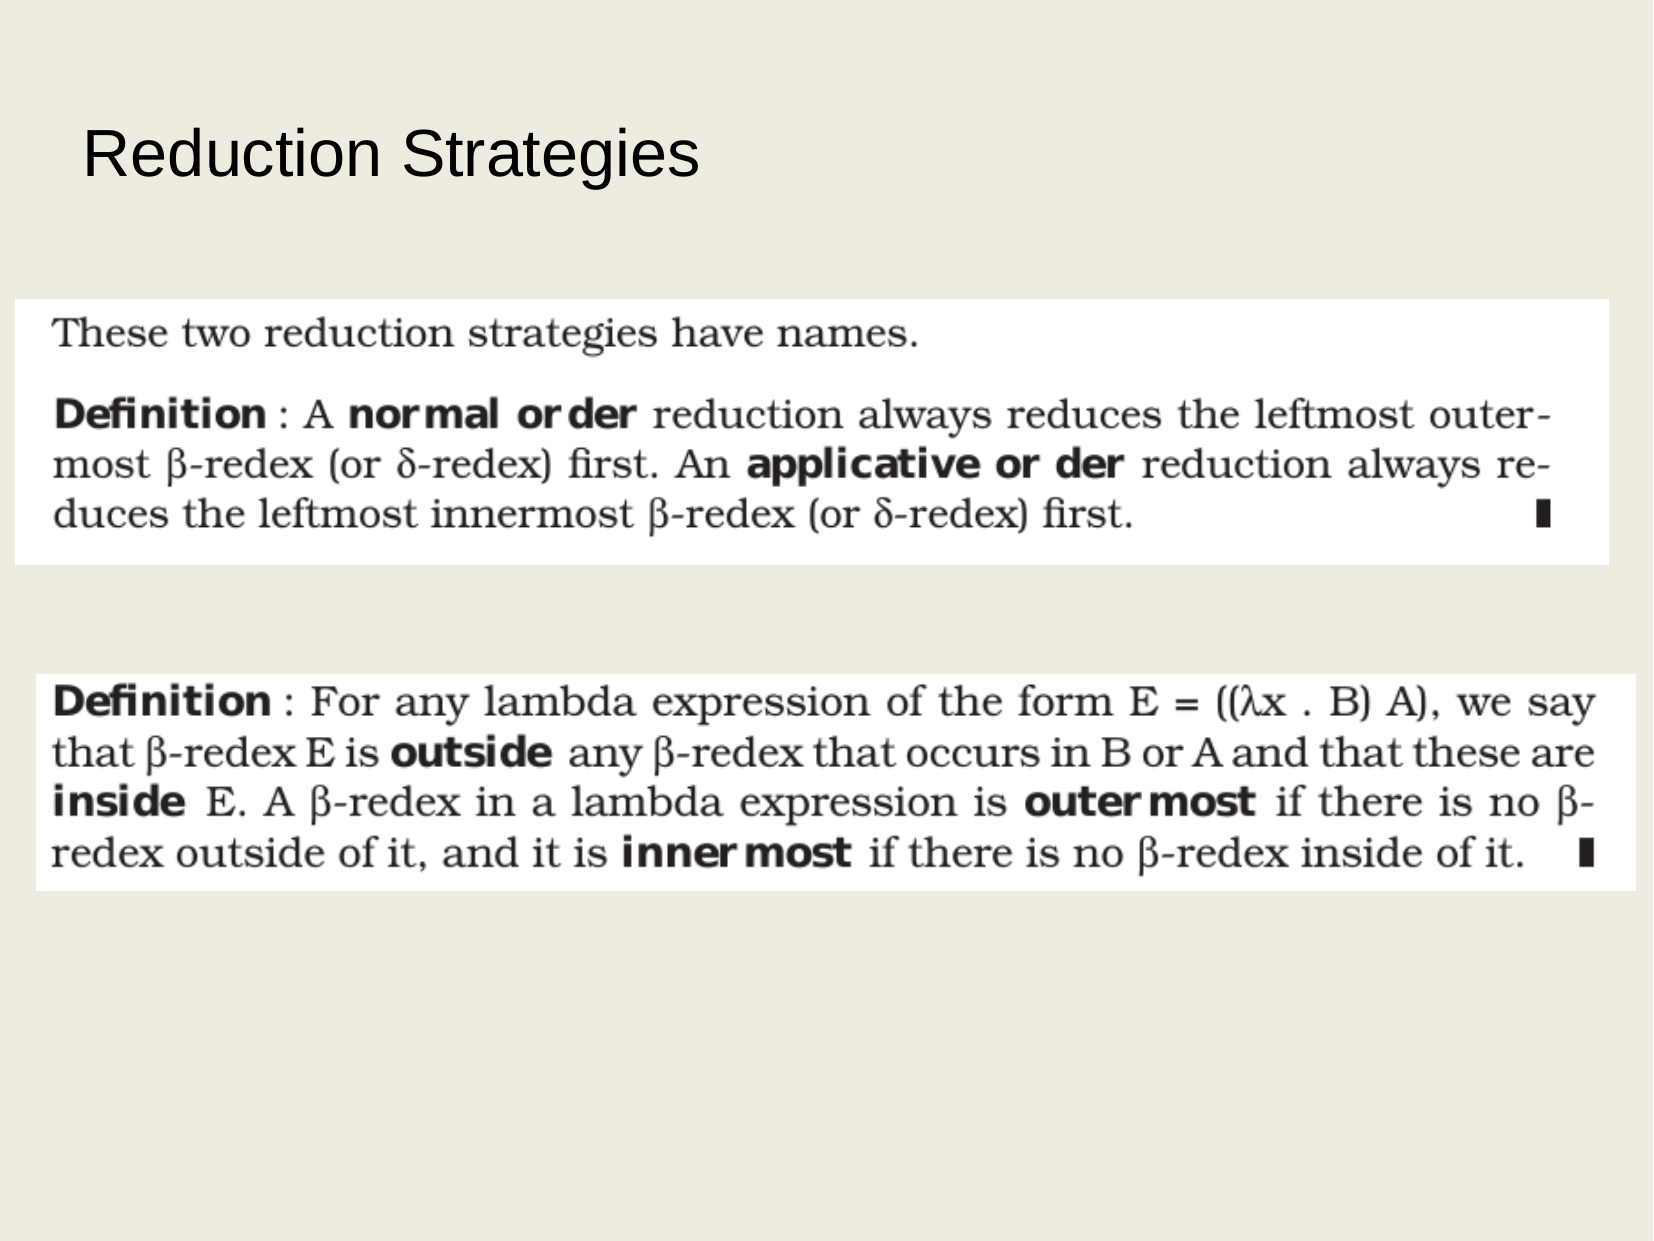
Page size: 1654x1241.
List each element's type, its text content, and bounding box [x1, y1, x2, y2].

picture [36, 674, 1636, 891]
picture [15, 299, 1609, 565]
title Reduction Strategies [82, 49, 1571, 257]
